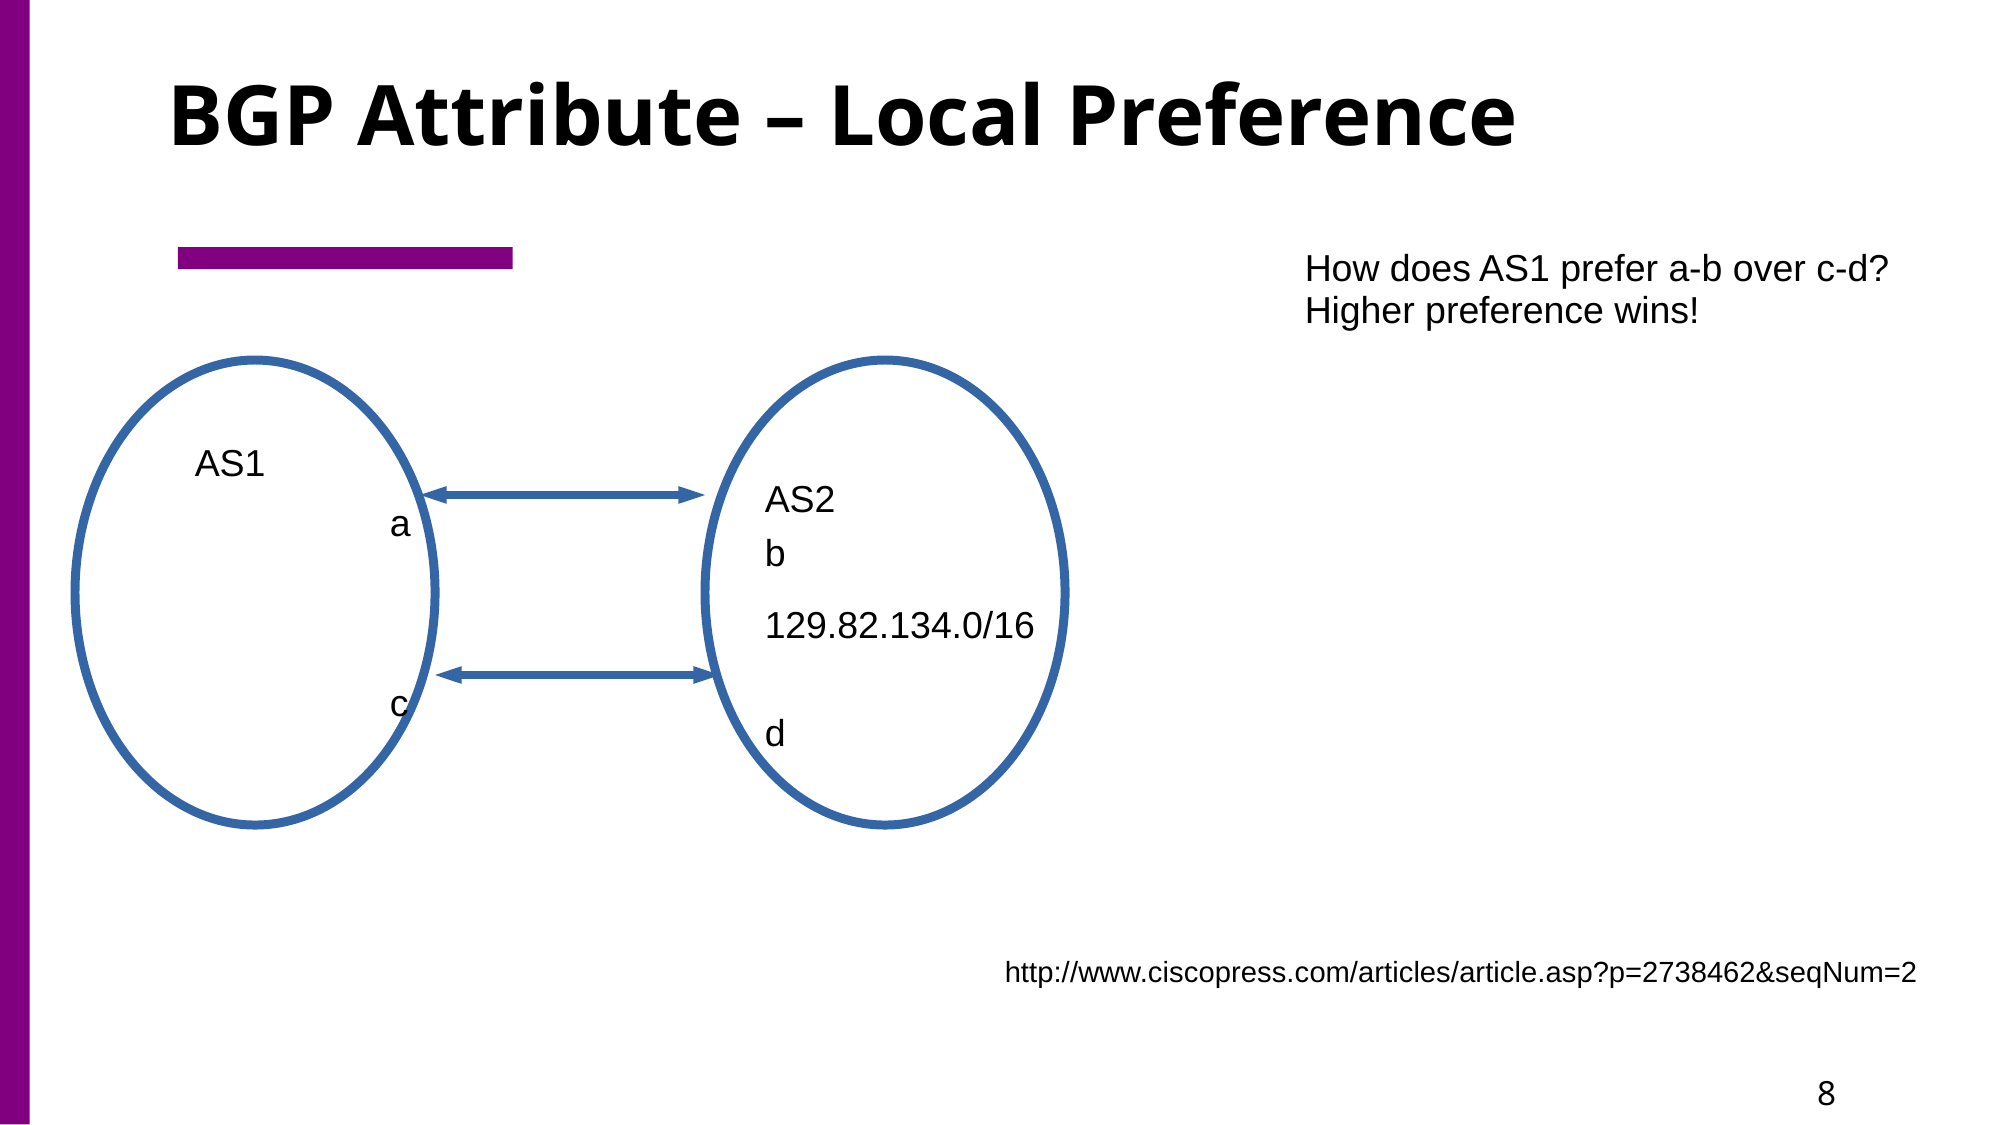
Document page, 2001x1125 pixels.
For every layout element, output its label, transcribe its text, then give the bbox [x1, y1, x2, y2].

text_box AS1 [180, 435, 281, 492]
text_box How does AS1 prefer a-b over c-d? Higher preference wins! [1290, 239, 1905, 423]
text_box b [750, 525, 801, 582]
text_box c [375, 675, 424, 732]
text_box http://www.ciscopress.com/articles/article.asp?p=2738462&seqNum=2 [990, 948, 2000, 1006]
text_box AS2 129.82.134.0/16 [750, 471, 1050, 655]
text_box a [375, 495, 426, 552]
text_box d [750, 705, 801, 762]
title BGP Attribute – Local Preference [116, 39, 1591, 185]
